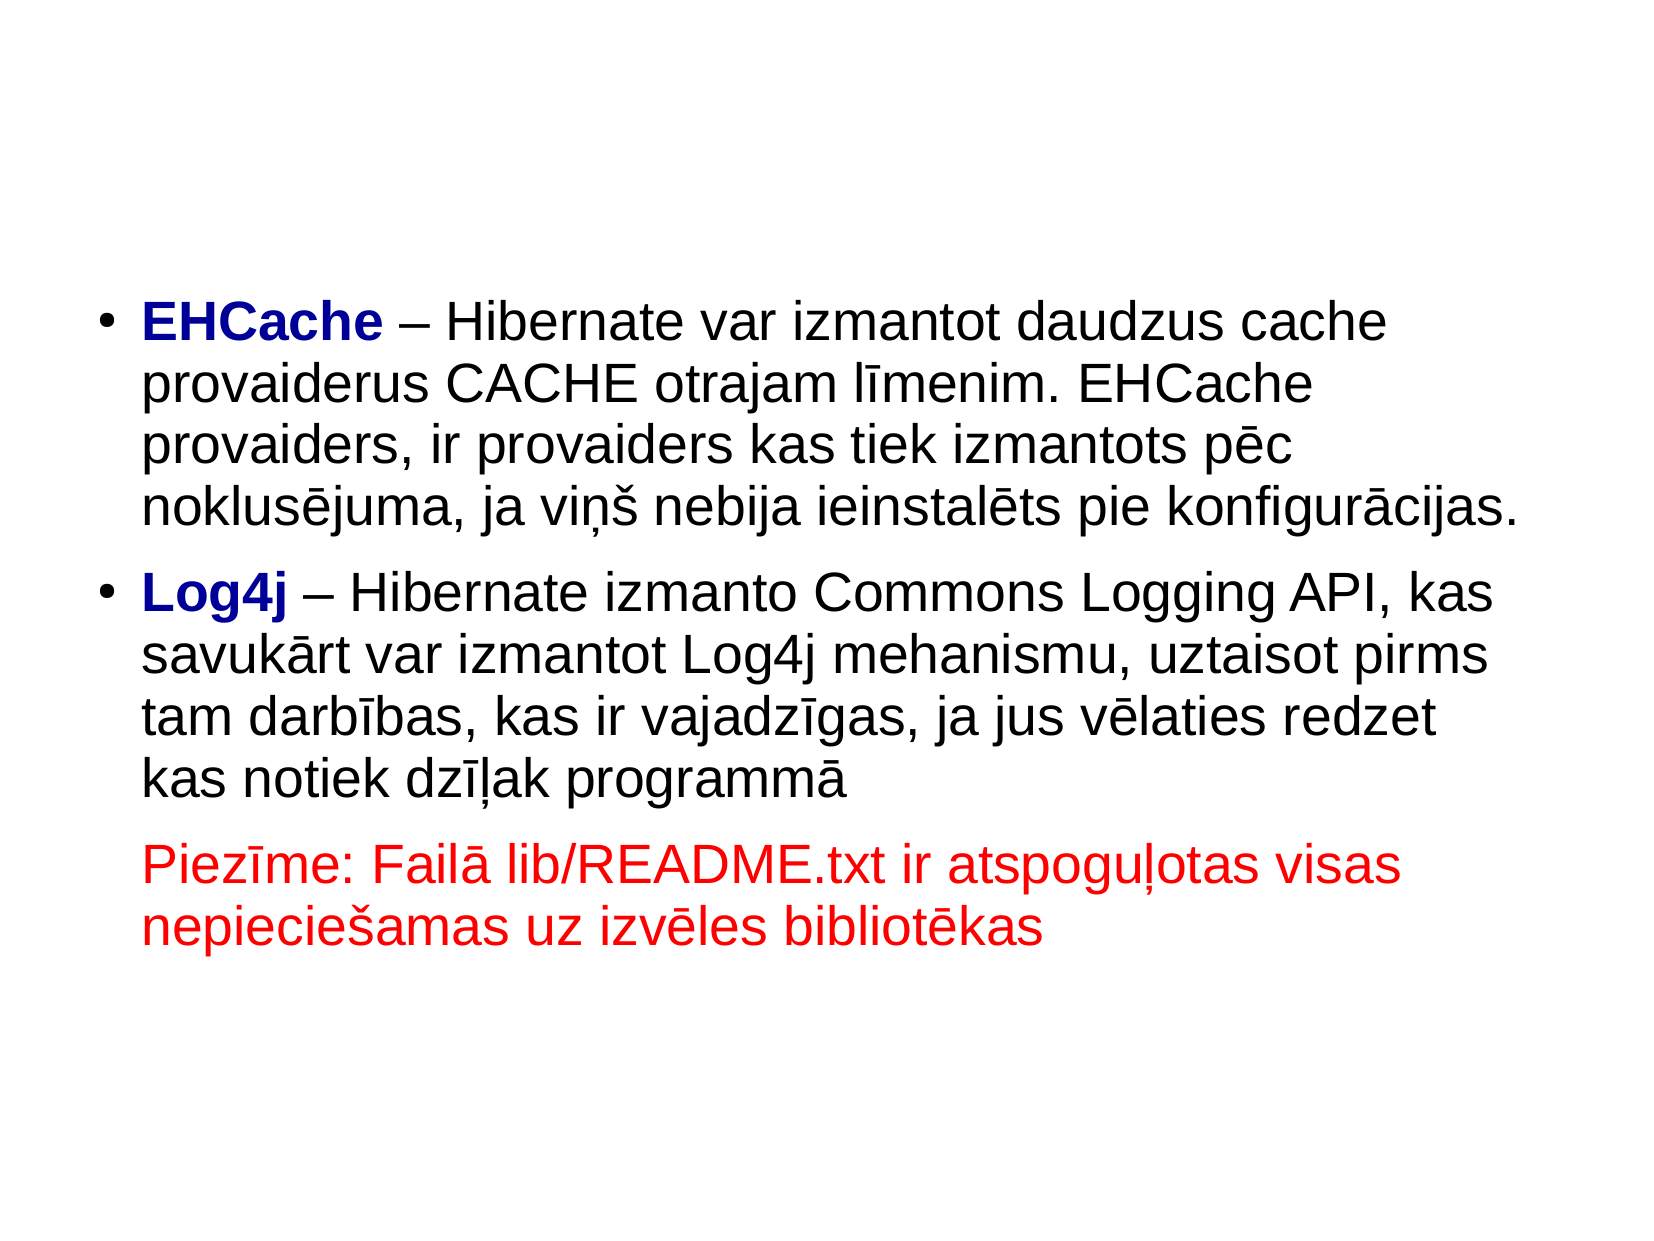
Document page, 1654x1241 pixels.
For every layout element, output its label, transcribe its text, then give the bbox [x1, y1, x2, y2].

list EHCache – Hibernate var izmantot daudzus cache provaiderus CACHE otrajam līmenim. EHCache provaiders, ir provaiders kas tiek izmantots pēc noklusējuma, ja viņš nebija ieinstalēts pie konfigurācijas. Log4j – Hibernate izmanto Commons Logging API, kas savukārt var izmantot Log4j mehanismu, uztaisot pirms tam darbības, kas ir vajadzīgas, ja jus vēlaties redzet kas notiek dzīļak programmā Piezīme: Failā lib/README.txt ir atspoguļotas visas nepieciešamas uz izvēles bibliotēkas [82, 290, 1538, 1010]
